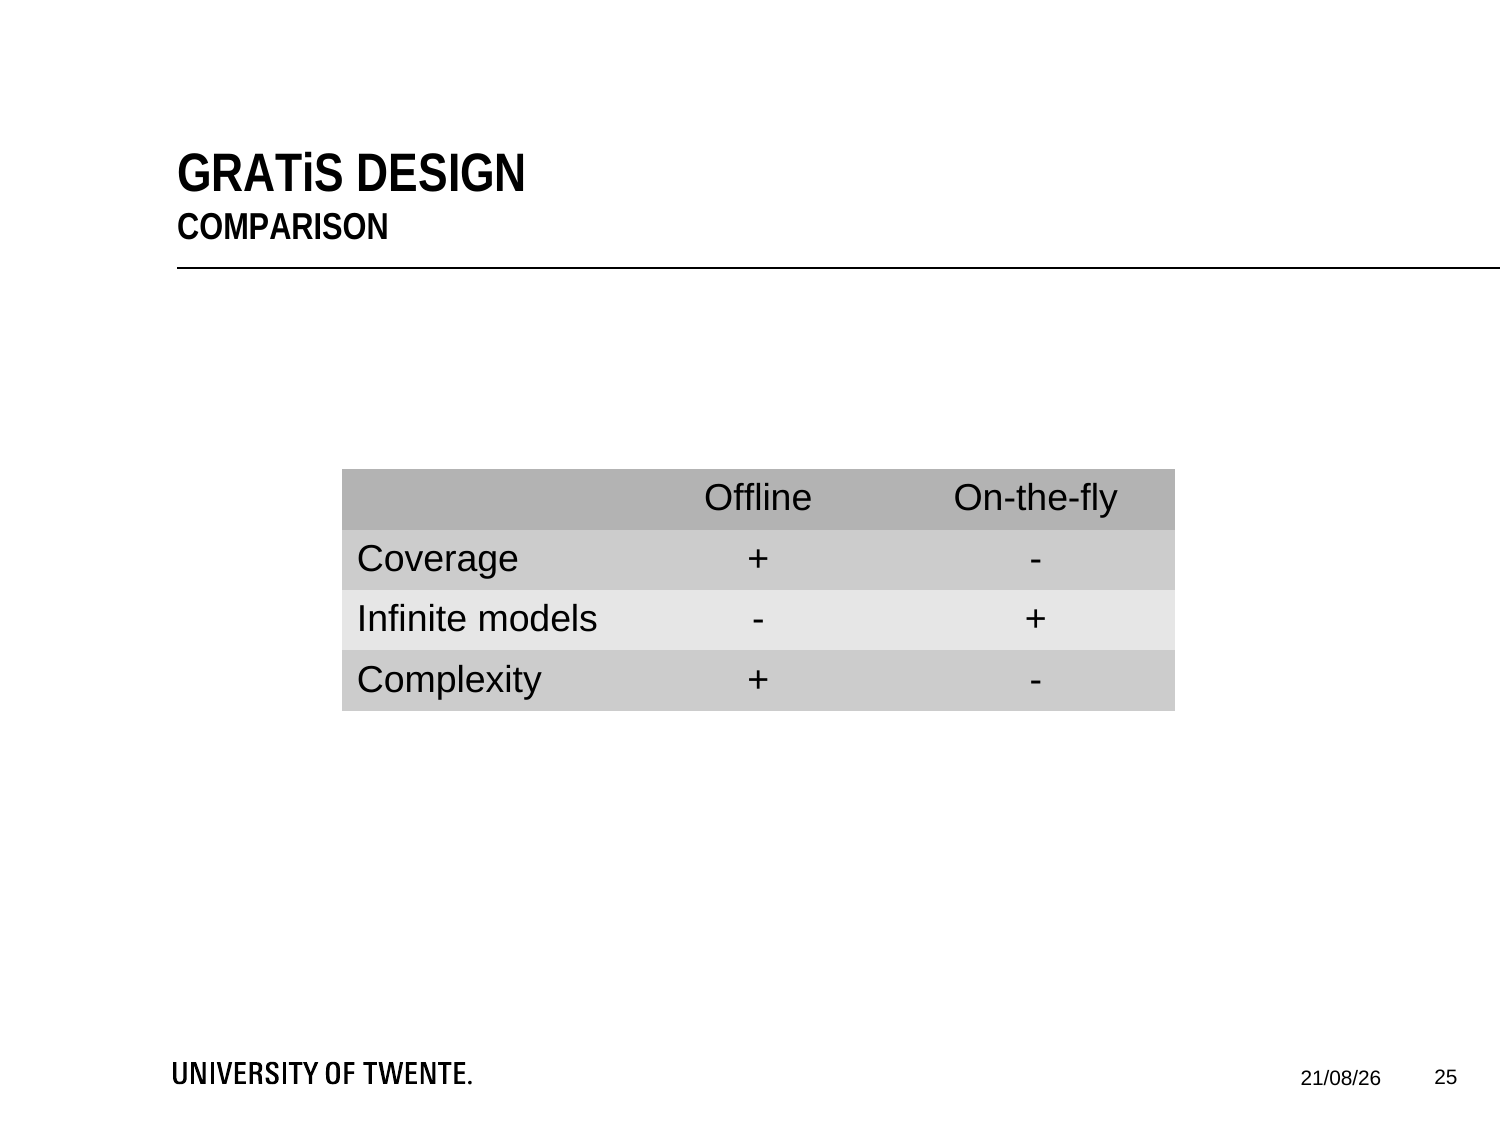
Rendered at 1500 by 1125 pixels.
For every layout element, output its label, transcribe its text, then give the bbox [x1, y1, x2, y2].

text_box 21/05/12 [1242, 1050, 1395, 1125]
text_box <number> [1395, 1049, 1458, 1125]
table_header [342, 469, 620, 530]
table_cell Infinite models [342, 590, 620, 650]
table_cell - [897, 650, 1175, 711]
table_header Offline [620, 469, 897, 530]
table_cell - [897, 530, 1175, 590]
table_cell + [897, 590, 1175, 650]
table_cell Coverage [342, 530, 620, 590]
table_header On-the-fly [897, 469, 1175, 530]
table_cell + [620, 530, 897, 590]
table_cell Complexity [342, 650, 620, 711]
table_cell + [620, 650, 897, 711]
title GRATiS DESIGN COMPARISON [177, 59, 1458, 248]
table_cell - [620, 590, 897, 650]
